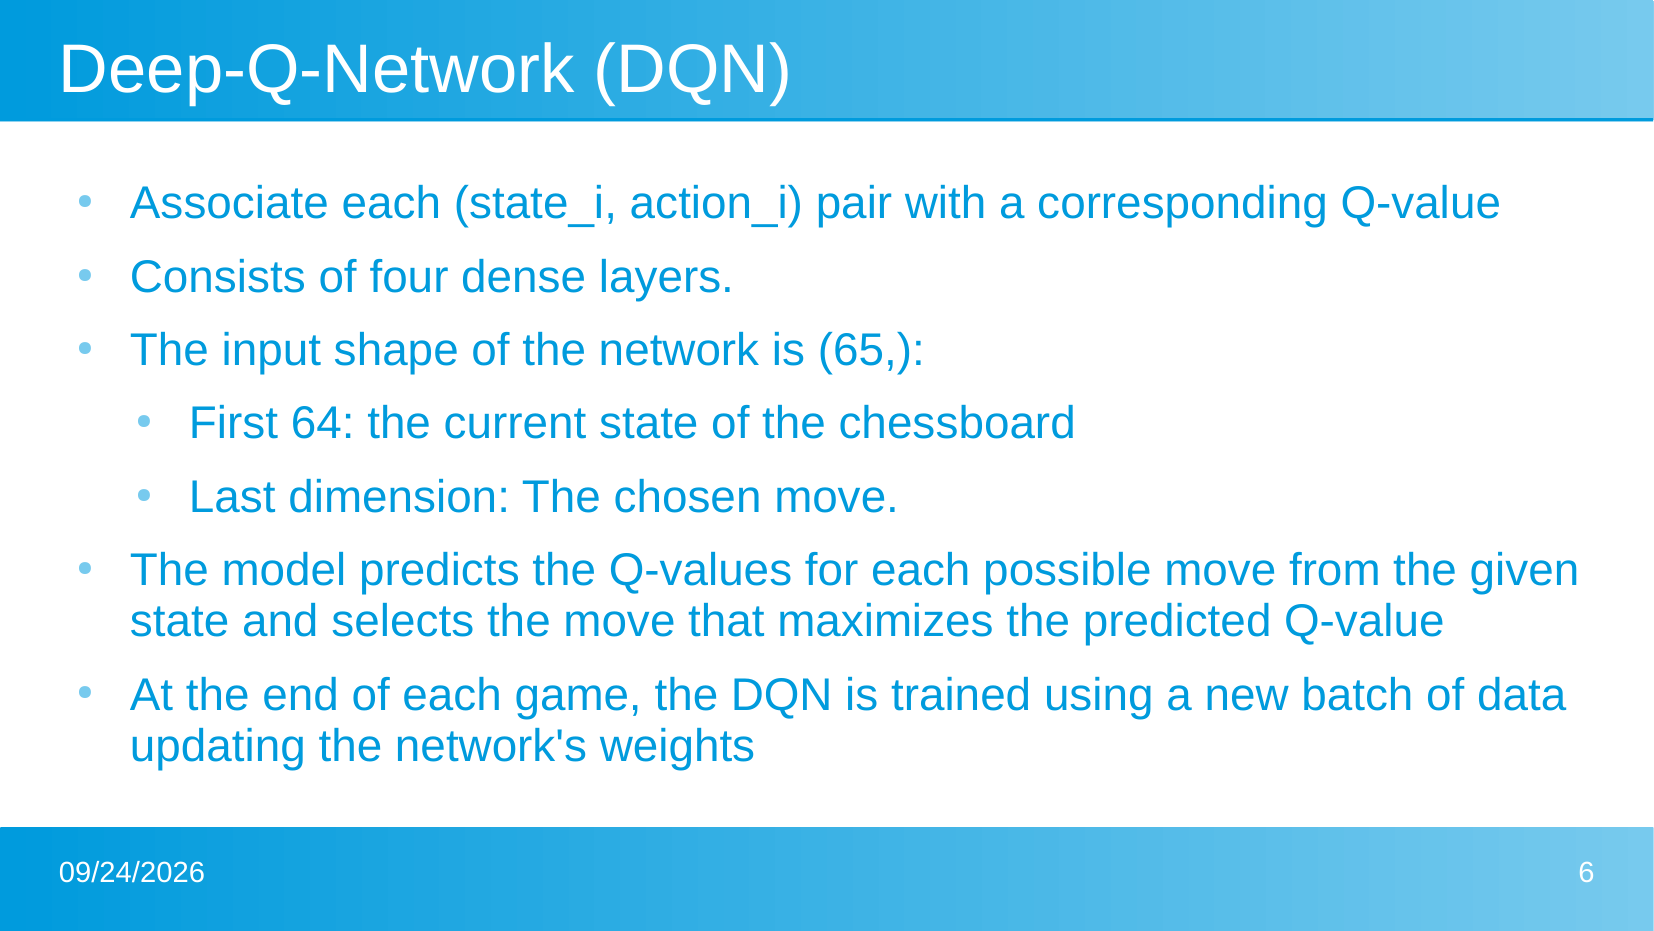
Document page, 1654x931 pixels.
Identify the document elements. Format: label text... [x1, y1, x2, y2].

title Deep-Q-Network (DQN) [59, 29, 1595, 108]
list Associate each (state_i, action_i) pair with a corresponding Q-value Consists of four dense layers. The input shape of the network is (65,): First 64: the current state of the chessboard Last dimension: The chosen move. The model predicts the Q-values for each possible move from the given state and selects the move that maximizes the predicted Q-value At the end of each game, the DQN is trained using a new batch of data updating the network's weights [59, 177, 1595, 768]
